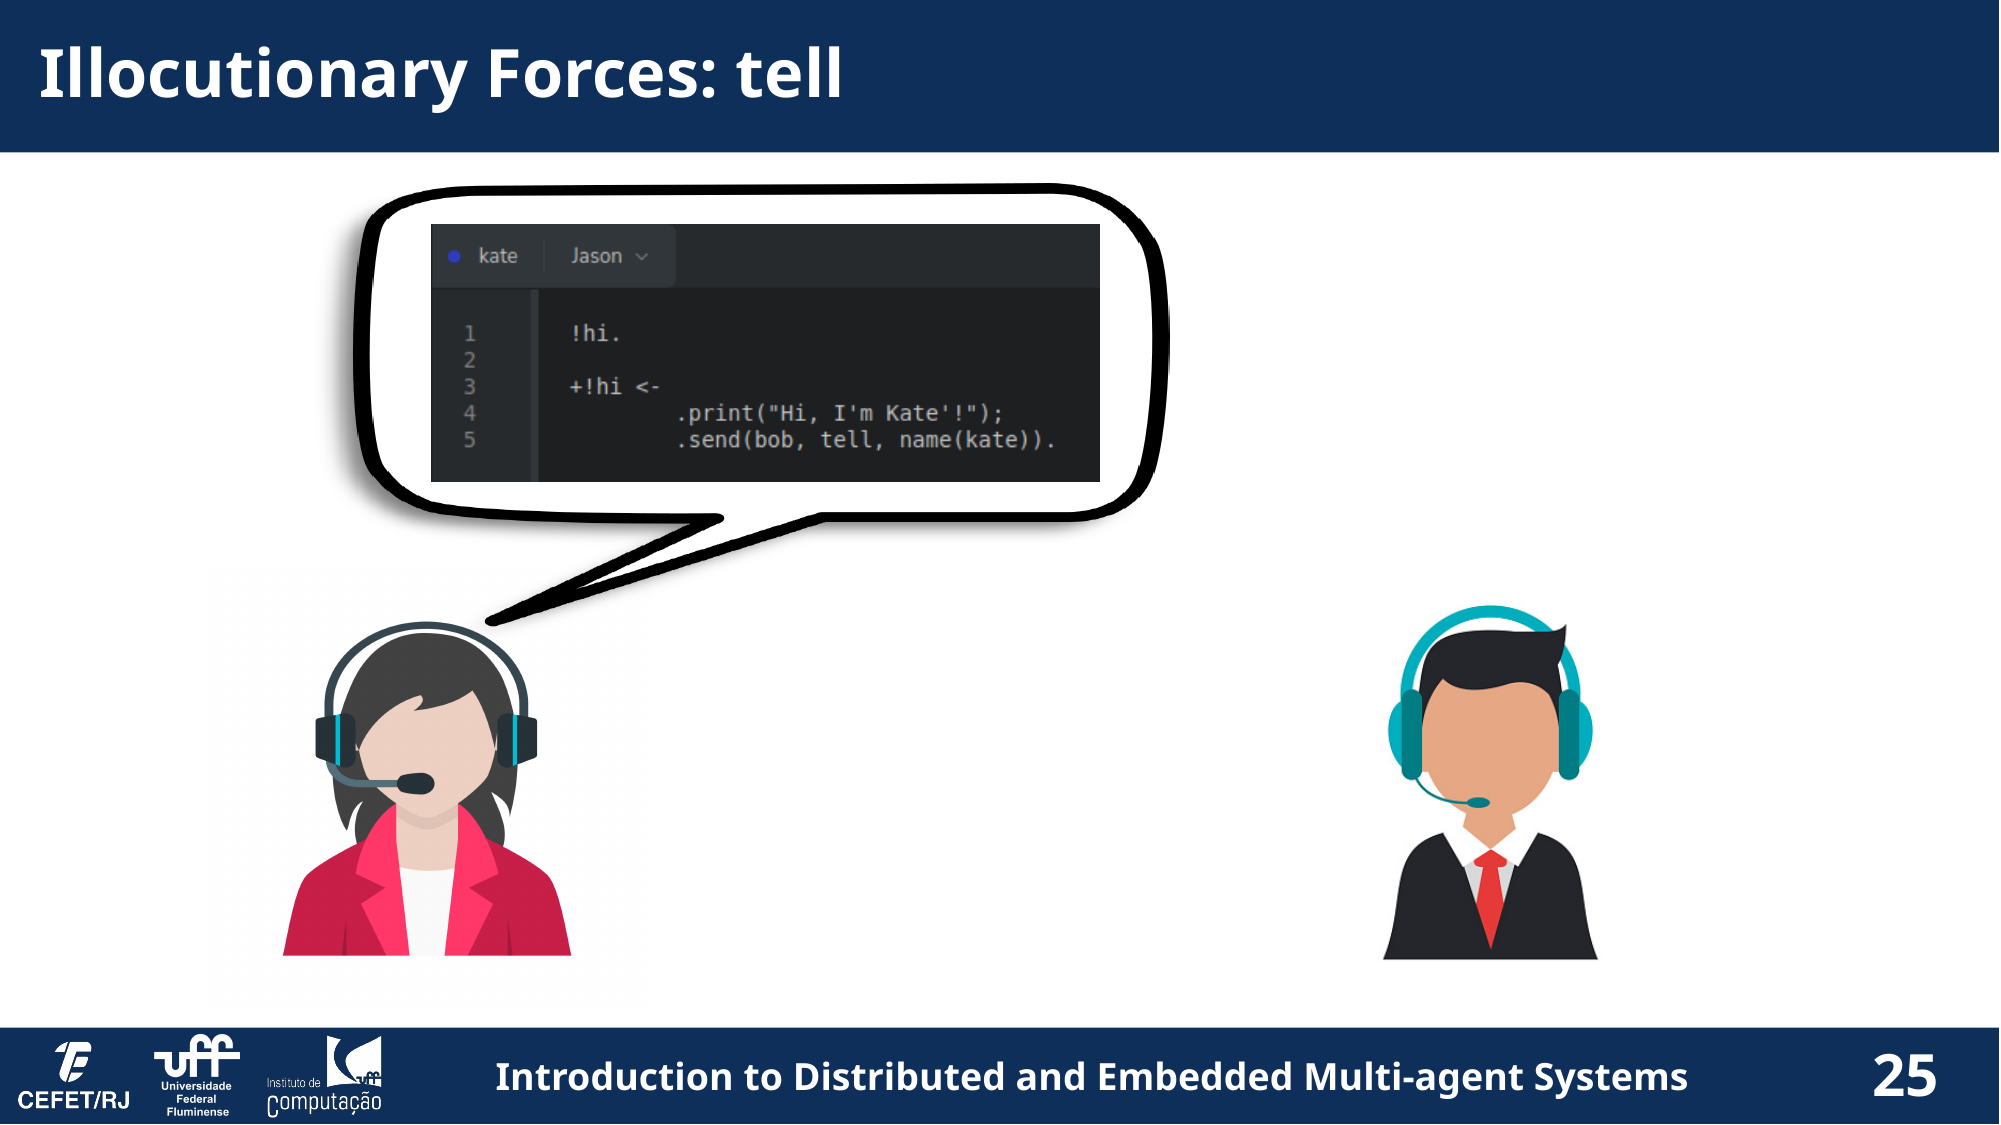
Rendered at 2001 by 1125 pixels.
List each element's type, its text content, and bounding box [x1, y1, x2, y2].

text_box Illocutionary Forces: tell [25, 23, 1999, 119]
picture [1268, 560, 1713, 1005]
picture [18, 1021, 129, 1125]
picture [205, 183, 1170, 1011]
picture [265, 1033, 383, 1118]
picture [153, 1033, 241, 1121]
